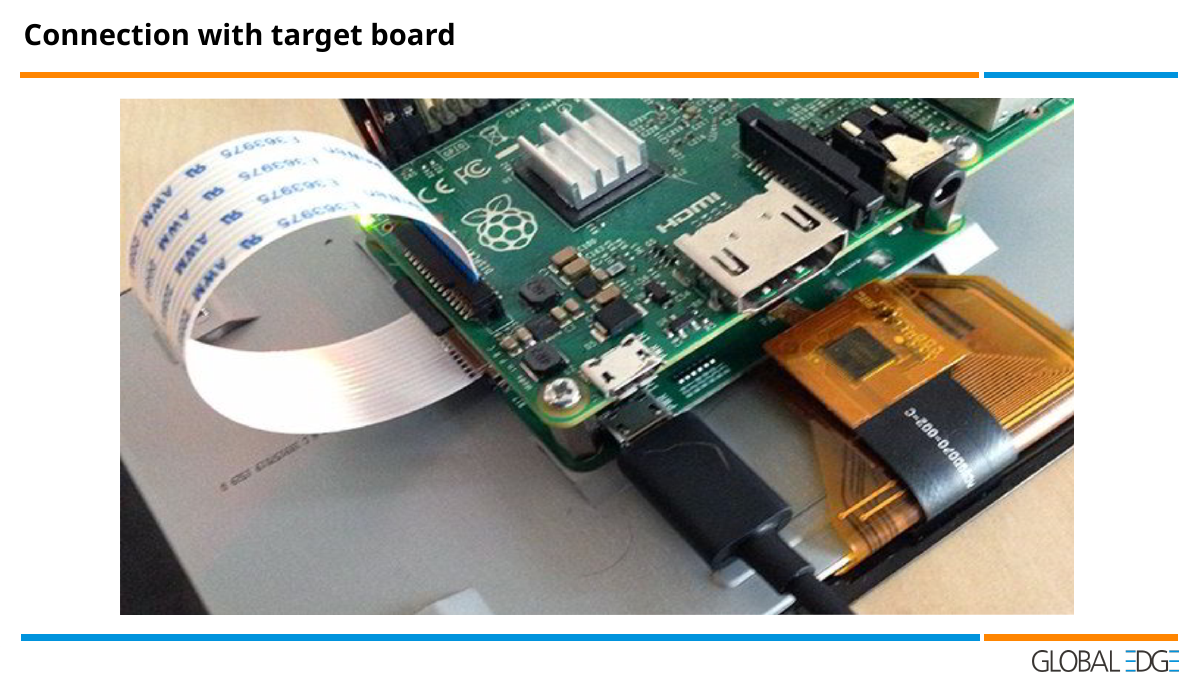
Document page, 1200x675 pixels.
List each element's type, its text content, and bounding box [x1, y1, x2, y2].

title Connection with target board [12, 9, 1087, 62]
picture [1032, 650, 1179, 672]
picture [119, 97, 1074, 615]
